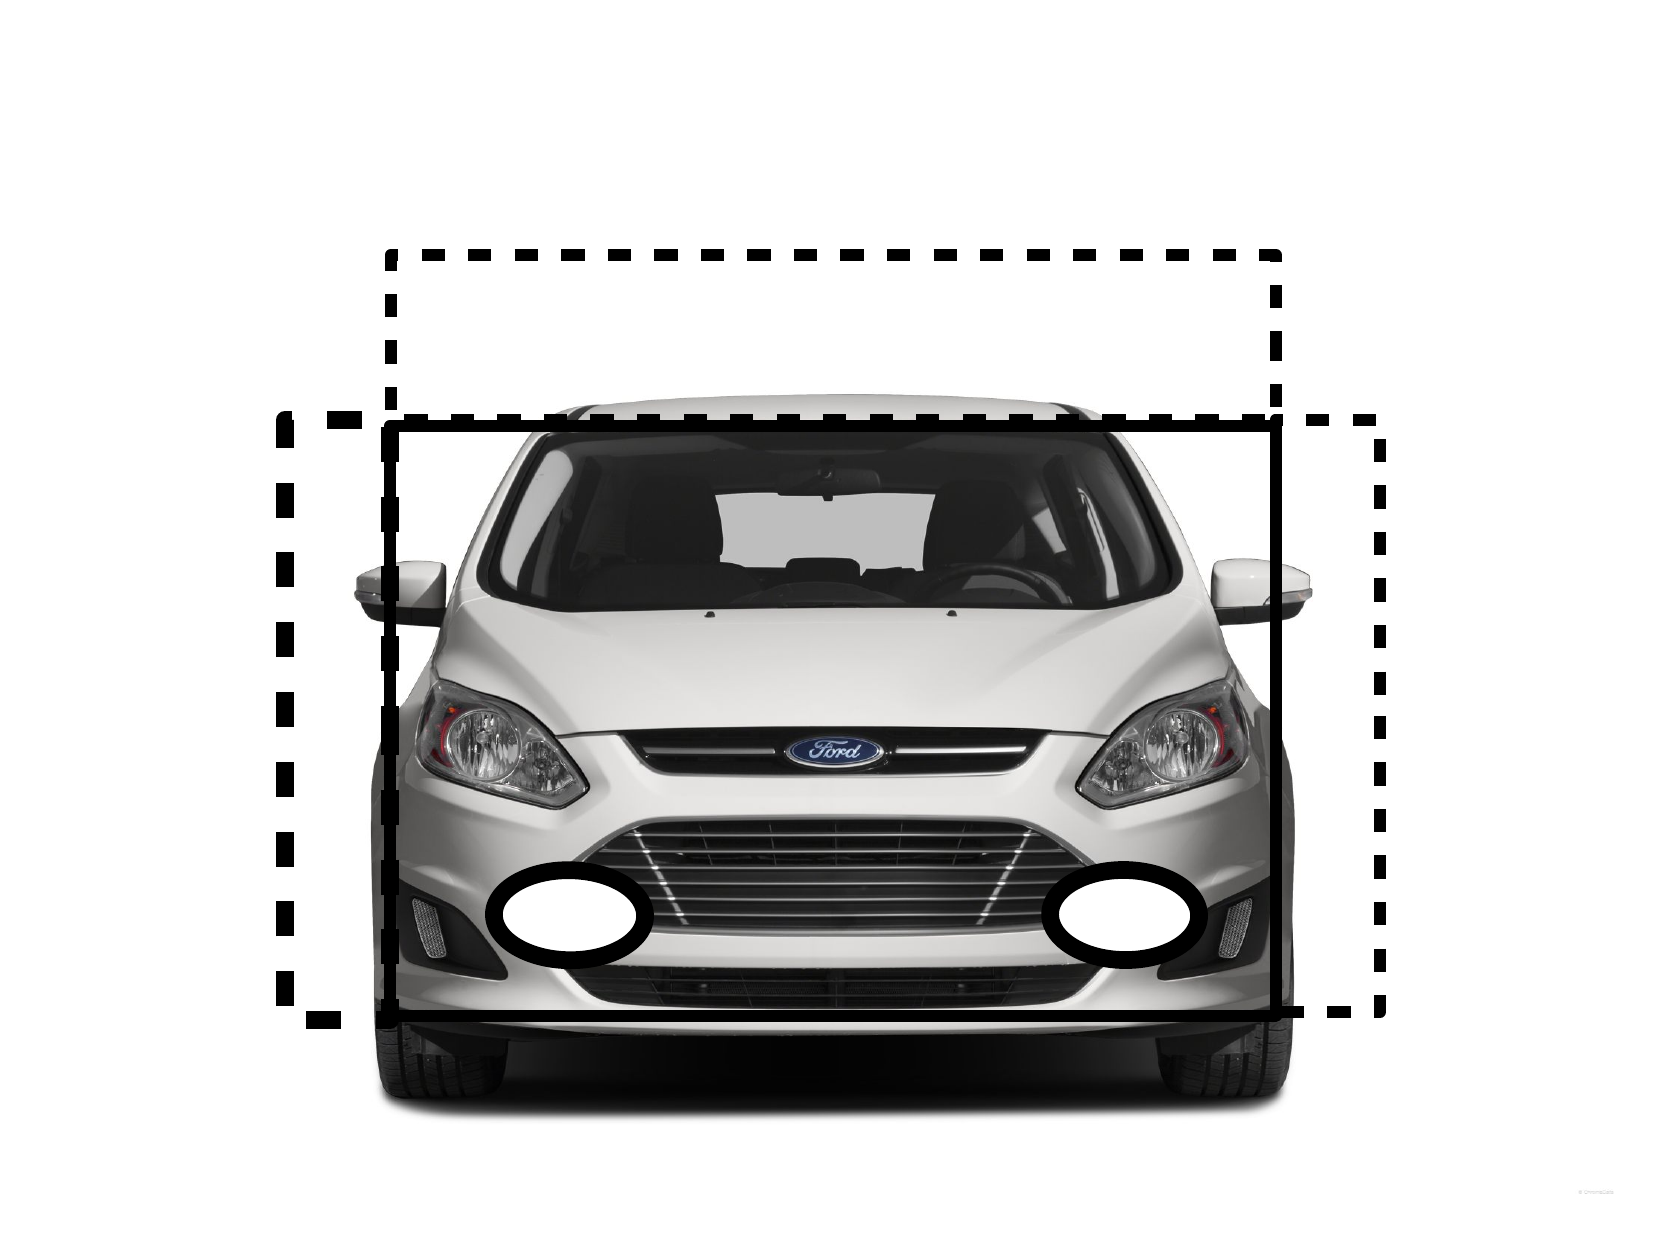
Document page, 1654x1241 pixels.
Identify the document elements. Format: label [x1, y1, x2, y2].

text_box [493, 870, 646, 961]
text_box [1050, 870, 1200, 961]
picture [49, 254, 1614, 1195]
